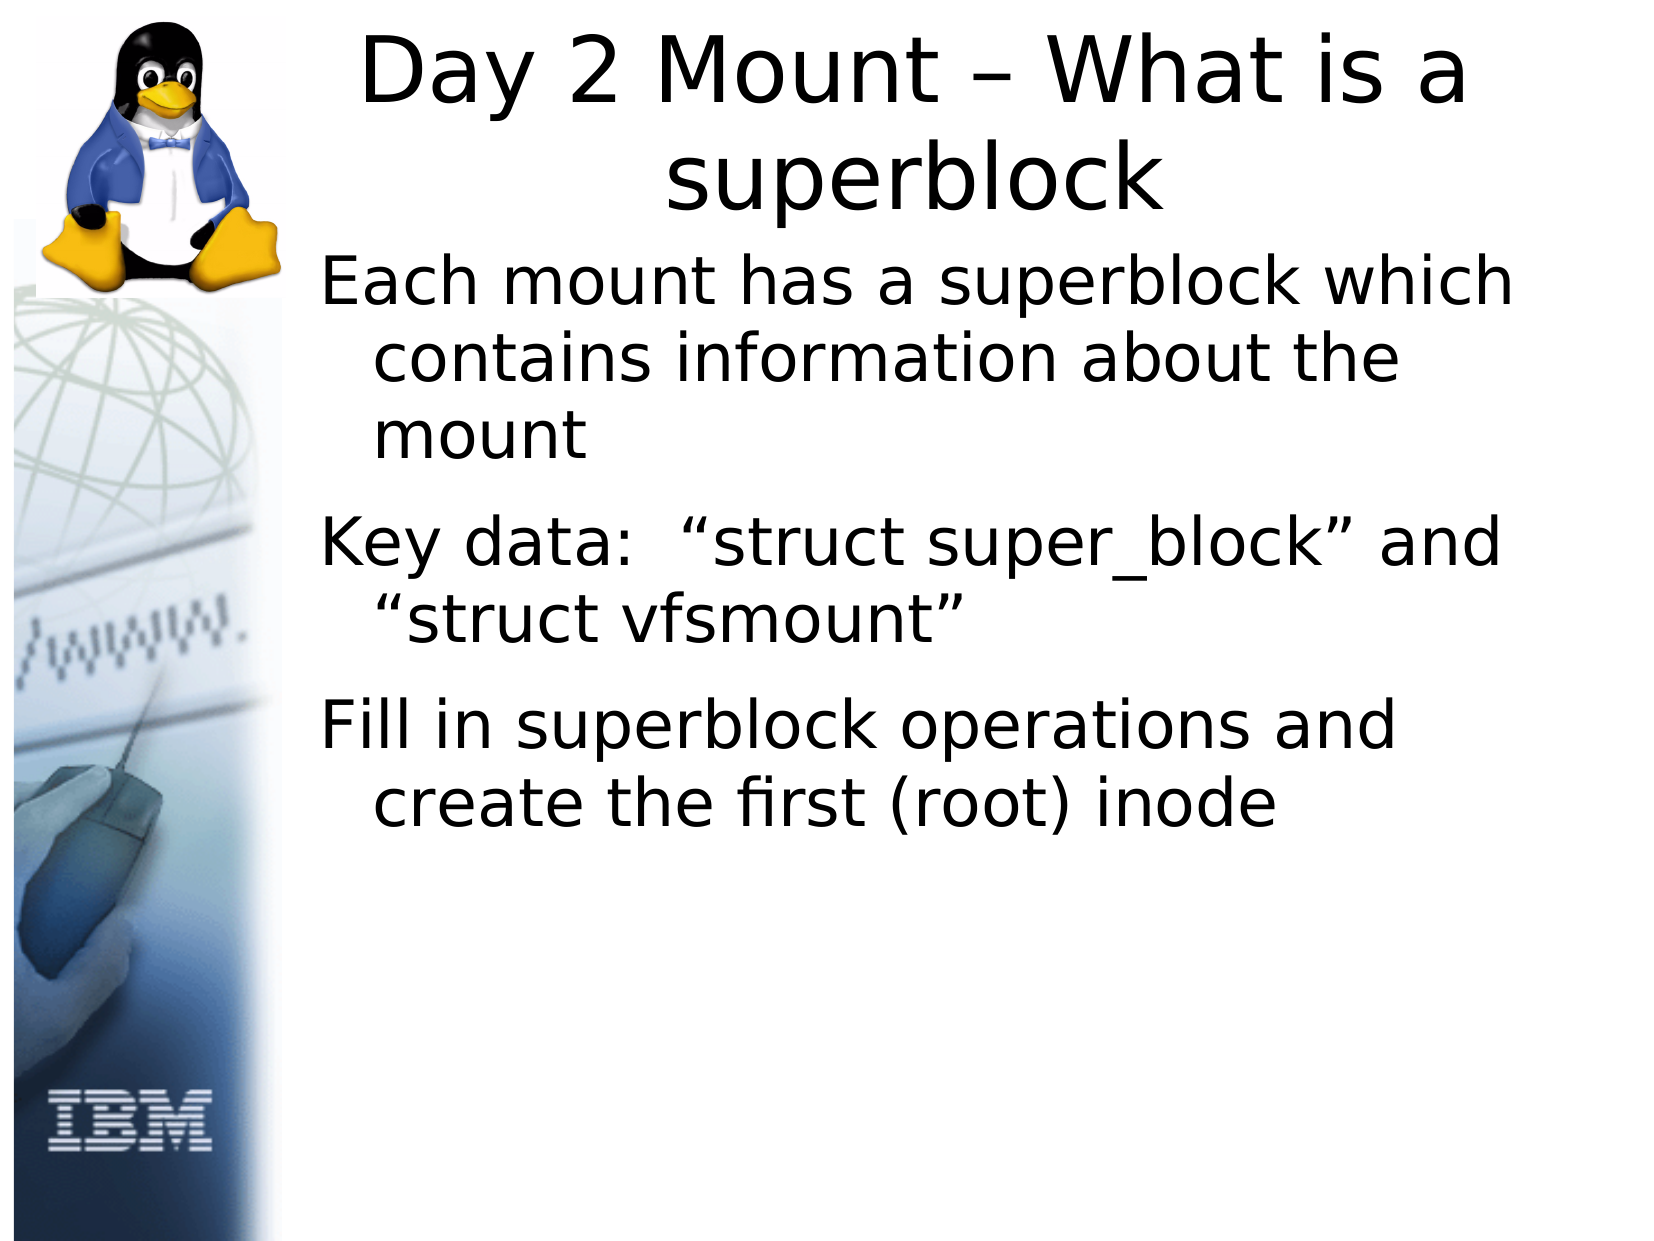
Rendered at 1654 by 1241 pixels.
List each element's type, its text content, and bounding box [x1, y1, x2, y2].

title Day 2 Mount – What is a superblock [301, 17, 1528, 231]
list Each mount has a superblock which contains information about the mount Key data: “struct super_block” and “struct vfsmount” Fill in superblock operations and create the first (root) inode [301, 243, 1520, 1182]
